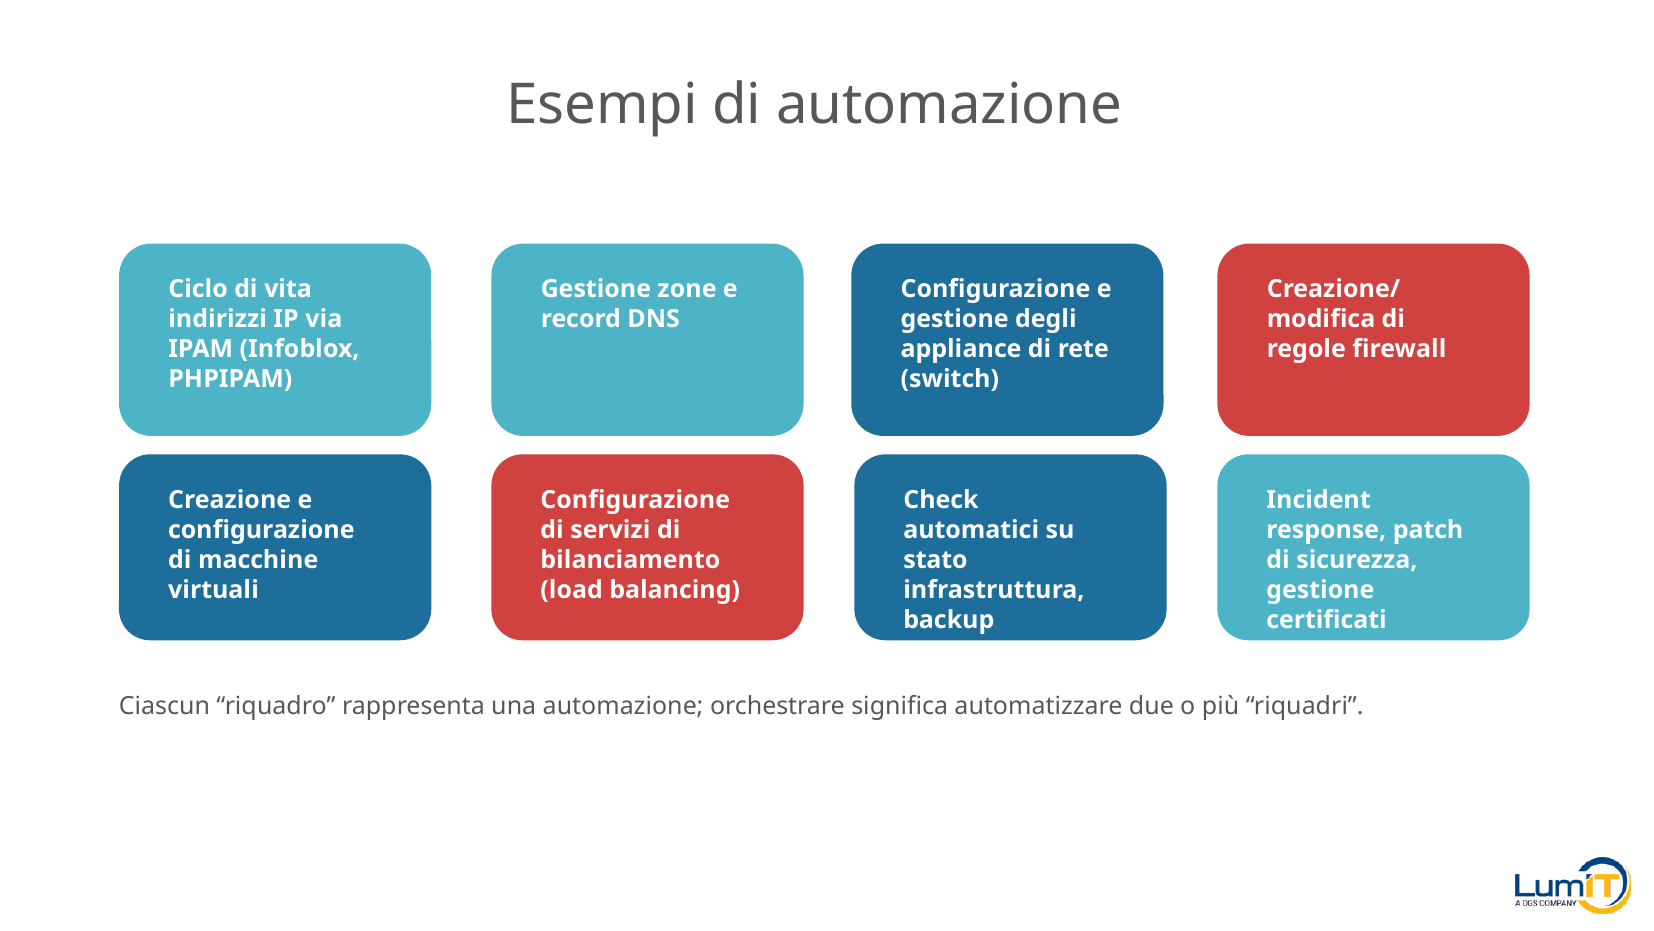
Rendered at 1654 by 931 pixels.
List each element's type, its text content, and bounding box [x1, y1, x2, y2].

picture [1515, 857, 1631, 914]
text_box Gestione zone e record DNS [491, 243, 804, 436]
text_box Check automatici su stato infrastruttura, backup [854, 454, 1167, 641]
text_box Creazione/modifica di regole firewall [1217, 243, 1530, 436]
text_box Configurazione e gestione degli appliance di rete (switch) [851, 243, 1164, 436]
text_box Ciascun “riquadro” rappresenta una automazione; orchestrare significa automatizzare due o più “riquadri”. [118, 668, 1530, 746]
text_box Incident response, patch di sicurezza, gestione certificati [1217, 454, 1530, 641]
text_box Configurazione di servizi di bilanciamento (load balancing) [491, 454, 804, 641]
text_box Esempi di automazione [111, 51, 1518, 162]
text_box Creazione e configurazione di macchine virtuali [118, 454, 432, 641]
text_box Ciclo di vita indirizzi IP via IPAM (Infoblox, PHPIPAM) [119, 243, 432, 436]
